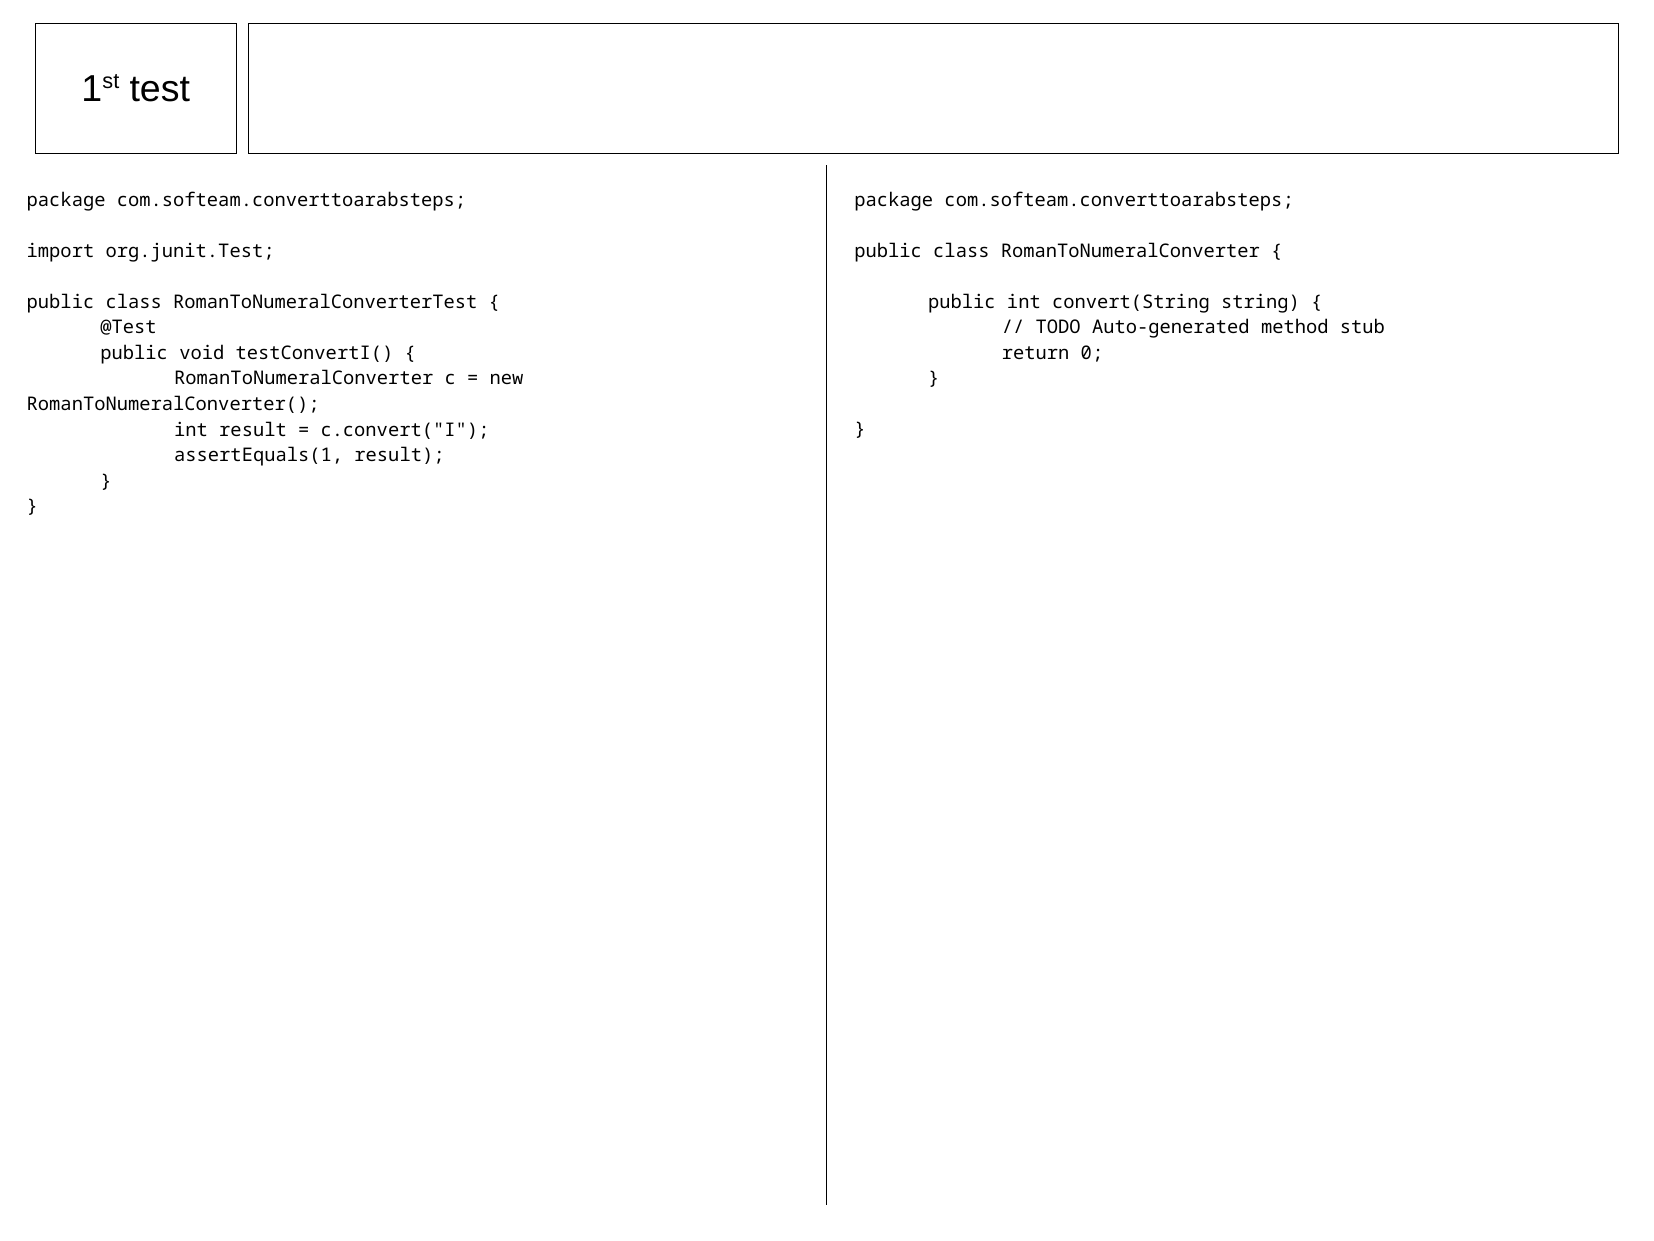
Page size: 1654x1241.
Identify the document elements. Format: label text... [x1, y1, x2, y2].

text_box package com.softeam.converttoarabsteps; public class RomanToNumeralConverter { public int convert(String string) { // TODO Auto-generated method stub return 0; } } [839, 178, 1620, 414]
text_box 1st test [35, 23, 237, 154]
text_box package com.softeam.converttoarabsteps; import org.junit.Test; public class RomanToNumeralConverterTest { @Test public void testConvertI() { RomanToNumeralConverter c = new RomanToNumeralConverter(); int result = c.convert("I"); assertEquals(1, result); } } [11, 178, 792, 459]
